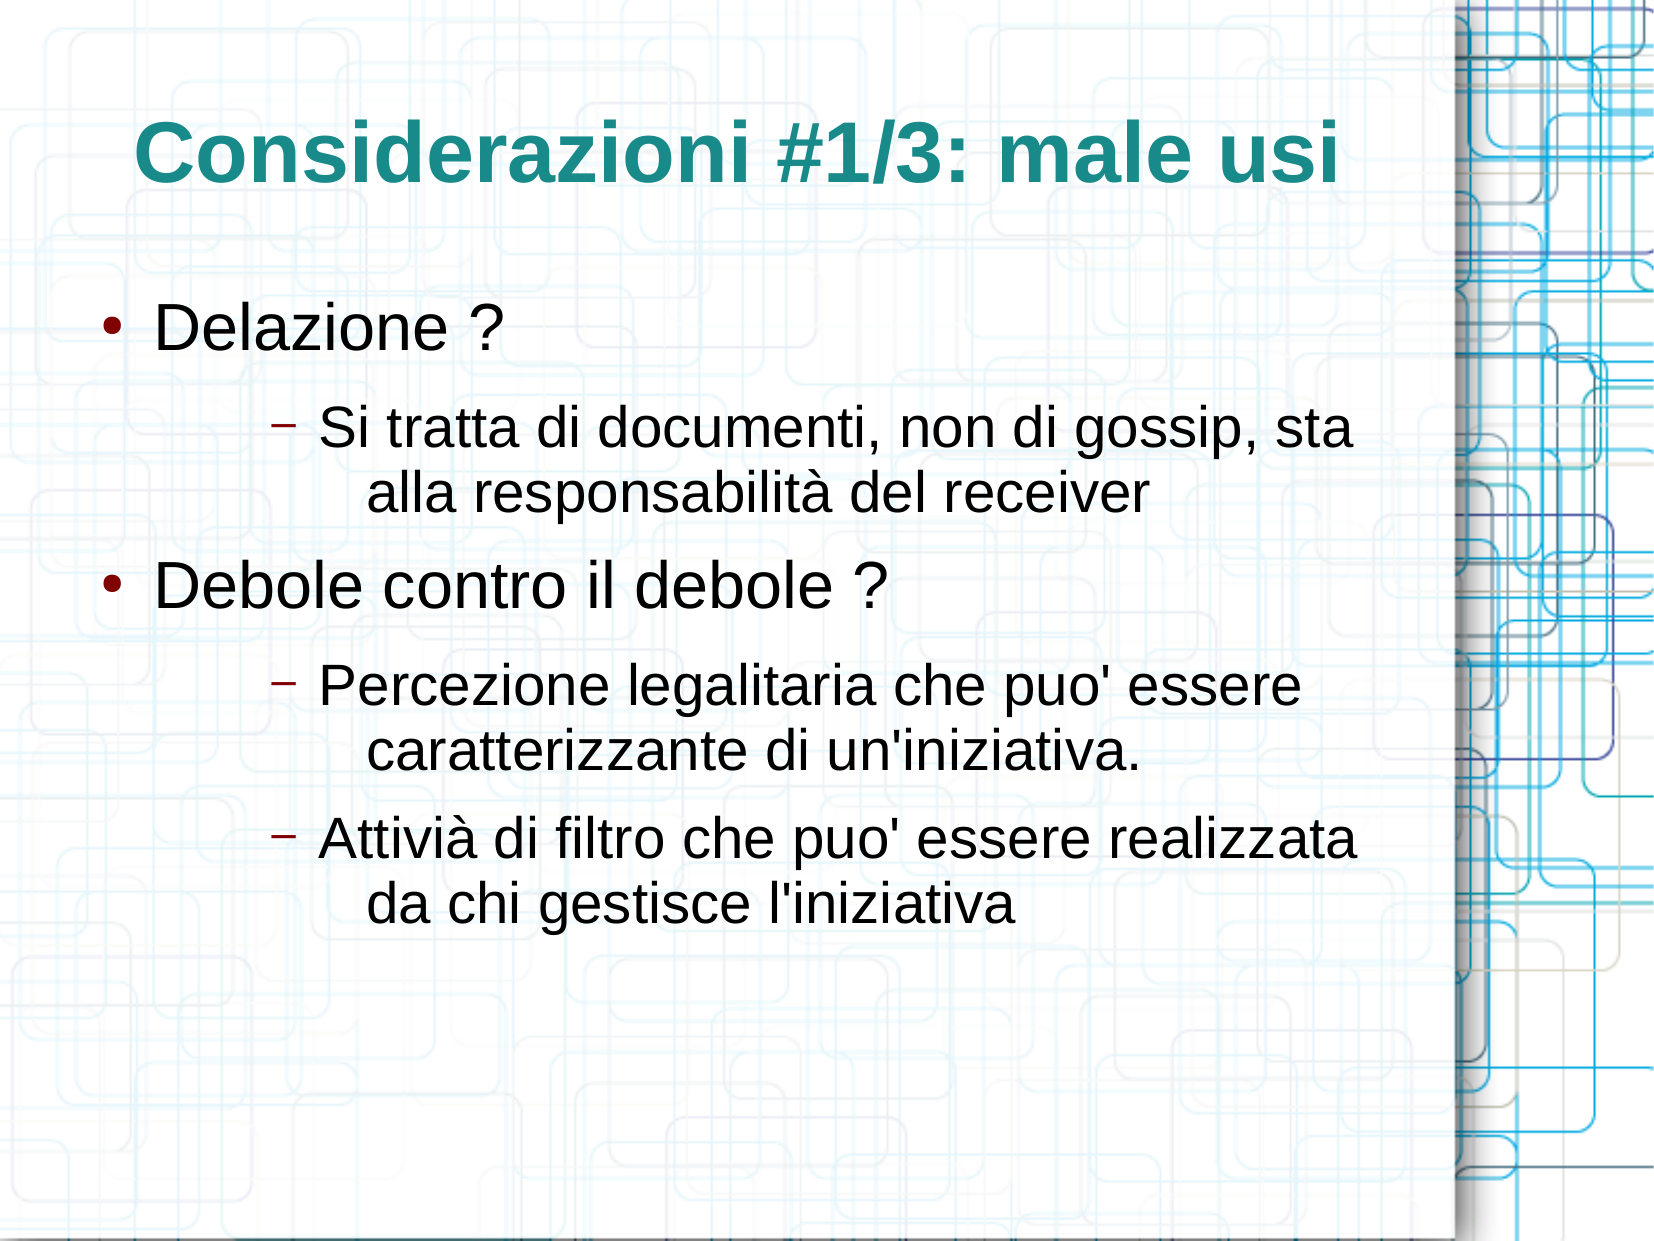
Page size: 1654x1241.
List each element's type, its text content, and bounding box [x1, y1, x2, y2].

title Considerazioni #1/3: male usi [59, 49, 1418, 257]
list Delazione ? Si tratta di documenti, non di gossip, sta alla responsabilità del receiver Debole contro il debole ? Percezione legalitaria che puo' essere caratterizzante di un'iniziativa. Attivià di filtro che puo' essere realizzata da chi gestisce l'iniziativa [82, 290, 1418, 1171]
picture [0, 0, 1654, 1241]
